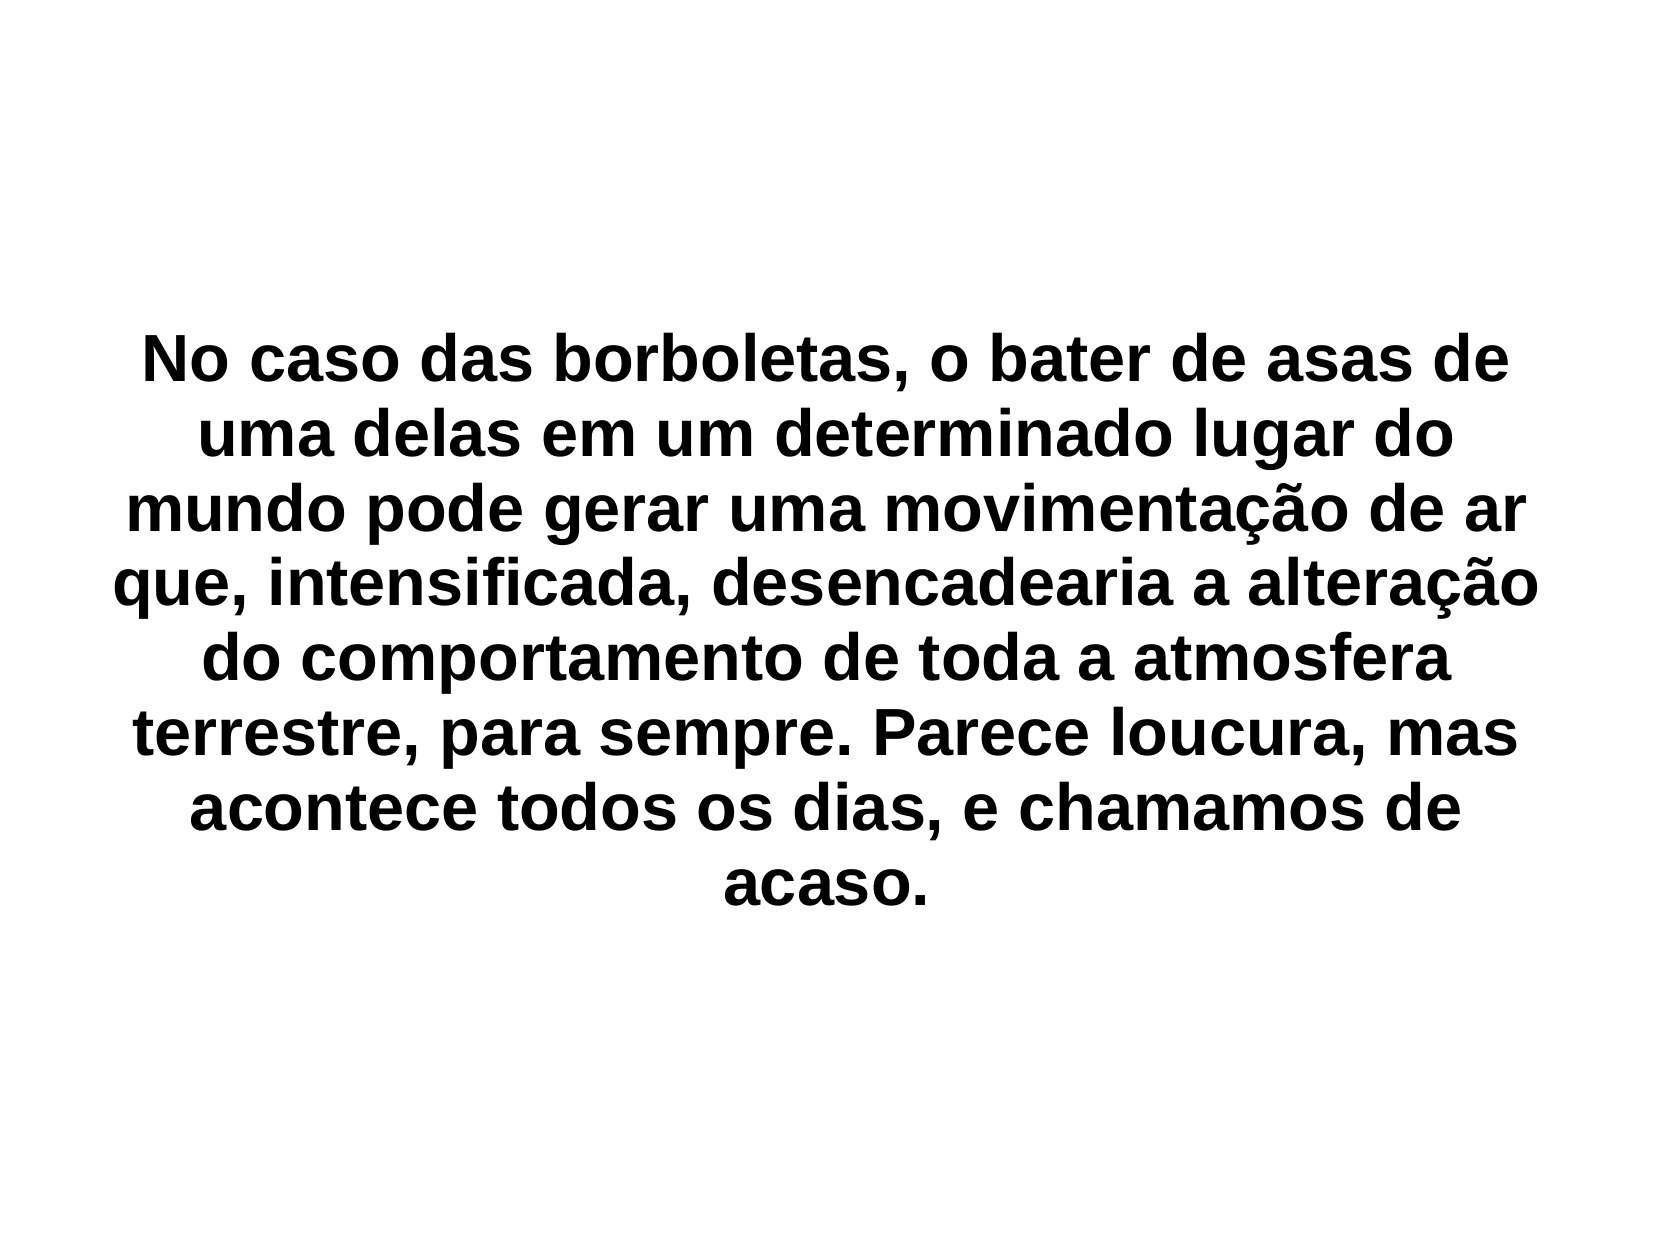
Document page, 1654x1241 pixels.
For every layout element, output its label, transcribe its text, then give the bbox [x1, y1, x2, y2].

subtitle No caso das borboletas, o bater de asas de uma delas em um determinado lugar do mundo pode gerar uma movimentação de ar que, intensificada, desencadearia a alteração do comportamento de toda a atmosfera terrestre, para sempre. Parece loucura, mas acontece todos os dias, e chamamos de acaso. [82, 140, 1571, 1101]
